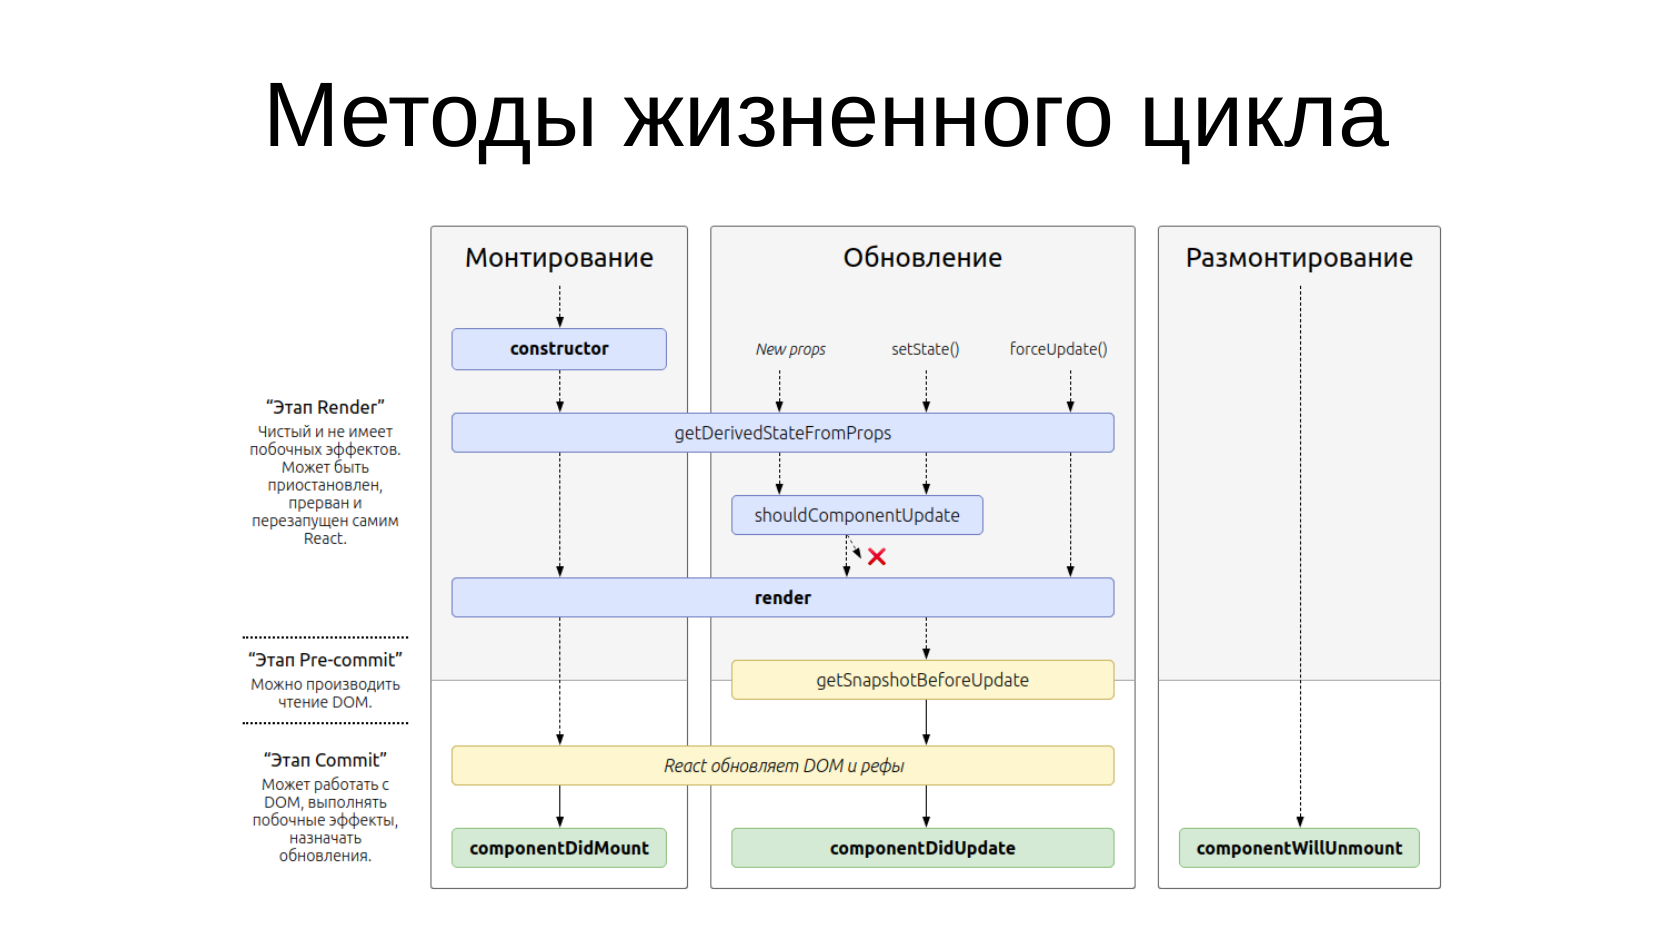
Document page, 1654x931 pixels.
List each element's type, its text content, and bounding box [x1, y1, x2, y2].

picture [195, 209, 1460, 908]
title Методы жизненного цикла [82, 37, 1571, 193]
